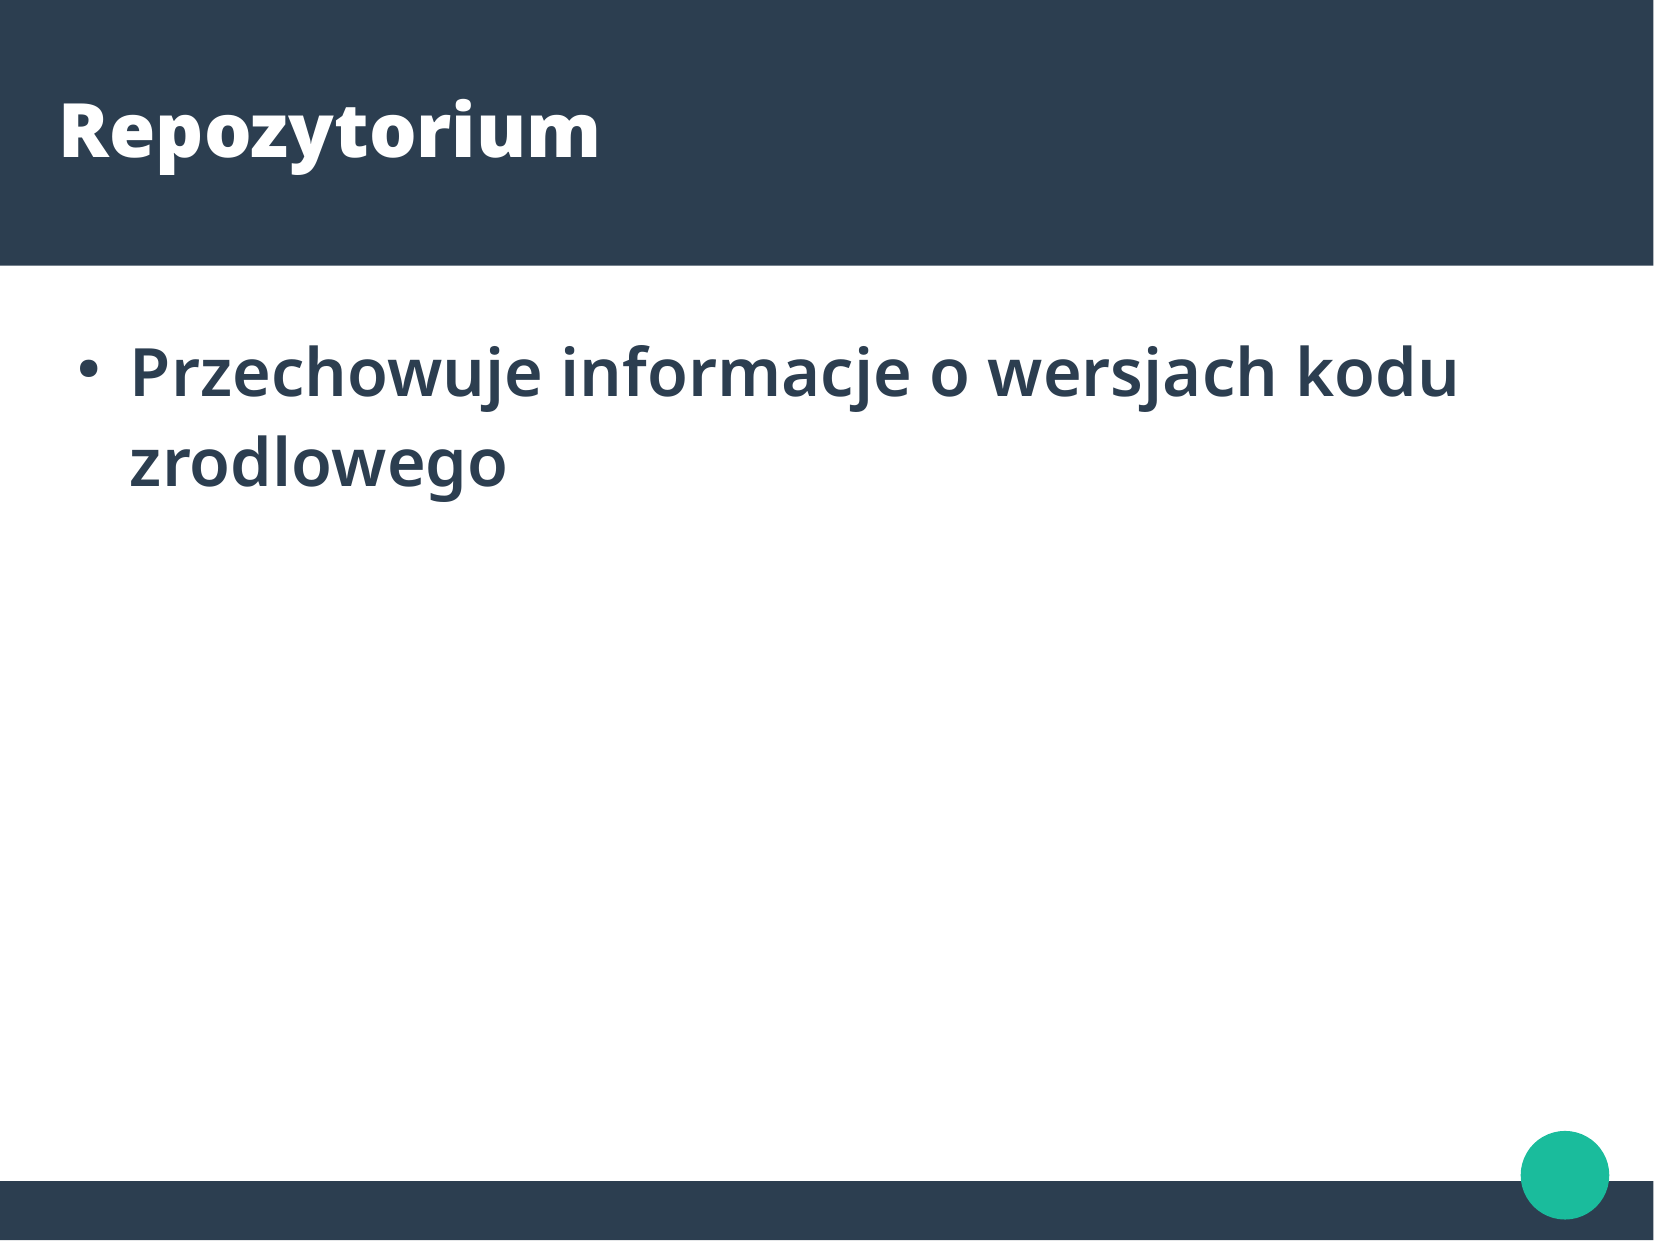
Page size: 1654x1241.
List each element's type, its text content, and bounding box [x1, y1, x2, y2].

title Repozytorium [59, 49, 1595, 207]
list Przechowuje informacje o wersjach kodu zrodlowego [59, 324, 1595, 1152]
